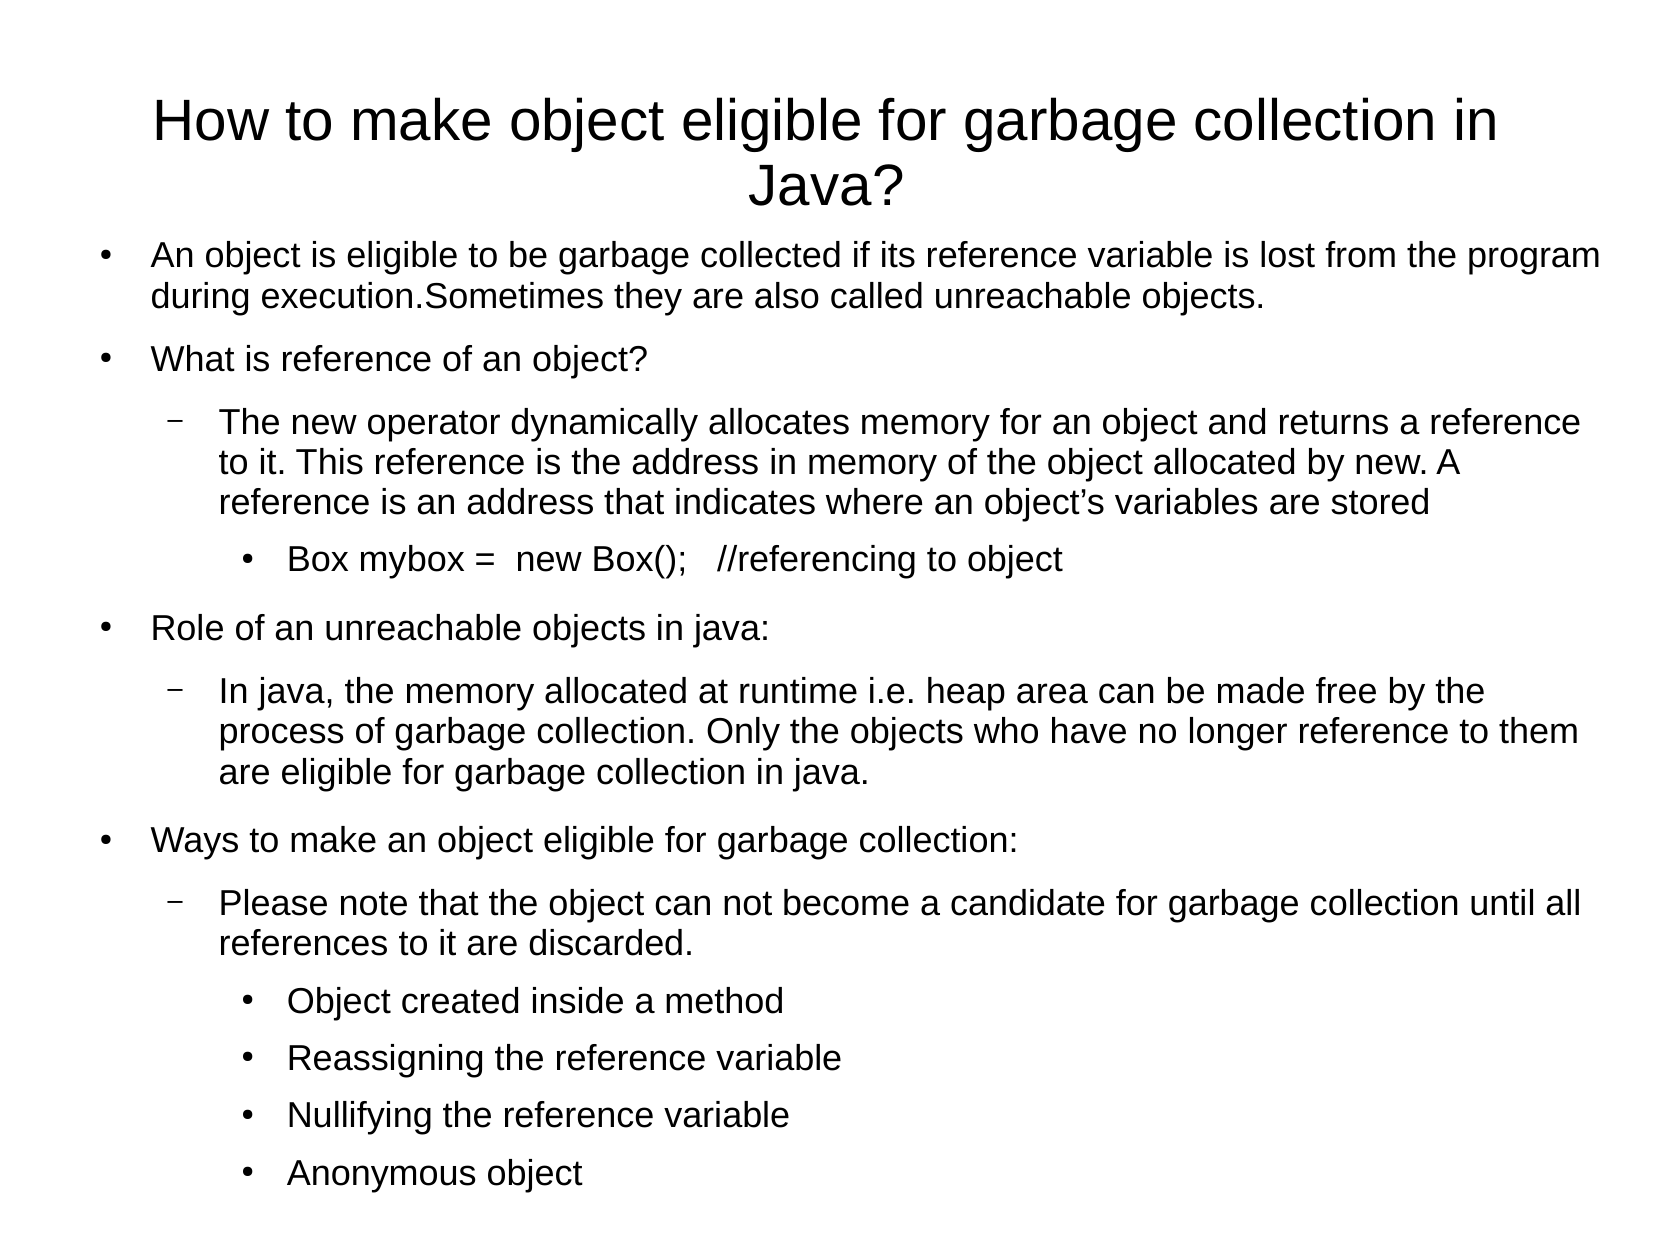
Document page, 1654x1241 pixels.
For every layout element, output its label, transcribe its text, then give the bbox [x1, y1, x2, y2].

title How to make object eligible for garbage collection in Java? [82, 49, 1571, 235]
list An object is eligible to be garbage collected if its reference variable is lost from the program during execution.Sometimes they are also called unreachable objects. What is reference of an object? The new operator dynamically allocates memory for an object and returns a reference to it. This reference is the address in memory of the object allocated by new. A reference is an address that indicates where an object’s variables are stored Box mybox = new Box(); //referencing to object Role of an unreachable objects in java: In java, the memory allocated at runtime i.e. heap area can be made free by the process of garbage collection. Only the objects who have no longer reference to them are eligible for garbage collection in java. Ways to make an object eligible for garbage collection: Please note that the object can not become a candidate for garbage collection until all references to it are discarded. Object created inside a method Reassigning the reference variable Nullifying the reference variable Anonymous object [82, 235, 1622, 1197]
